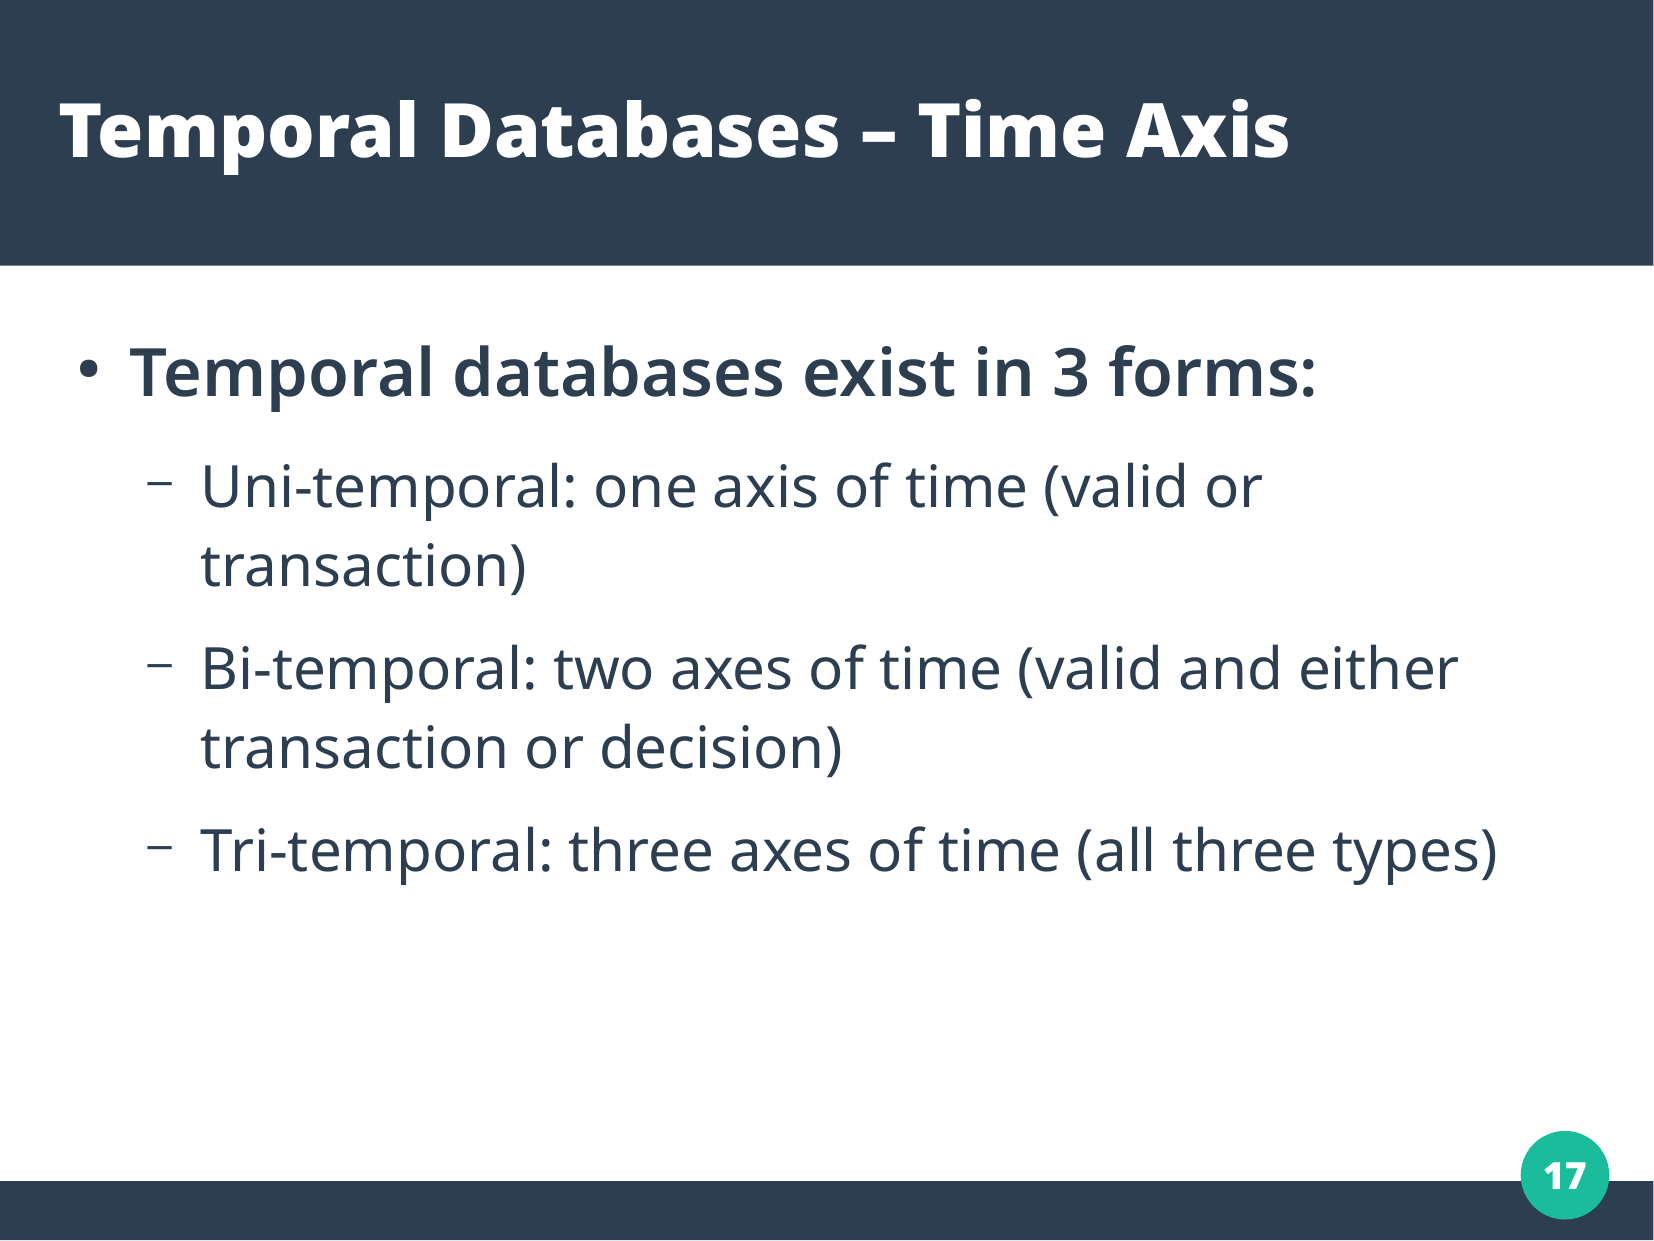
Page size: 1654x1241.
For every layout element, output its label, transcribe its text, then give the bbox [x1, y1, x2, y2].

title Temporal Databases – Time Axis [59, 49, 1595, 207]
list Temporal databases exist in 3 forms: Uni-temporal: one axis of time (valid or transaction) Bi-temporal: two axes of time (valid and either transaction or decision) Tri-temporal: three axes of time (all three types) [59, 324, 1595, 1152]
